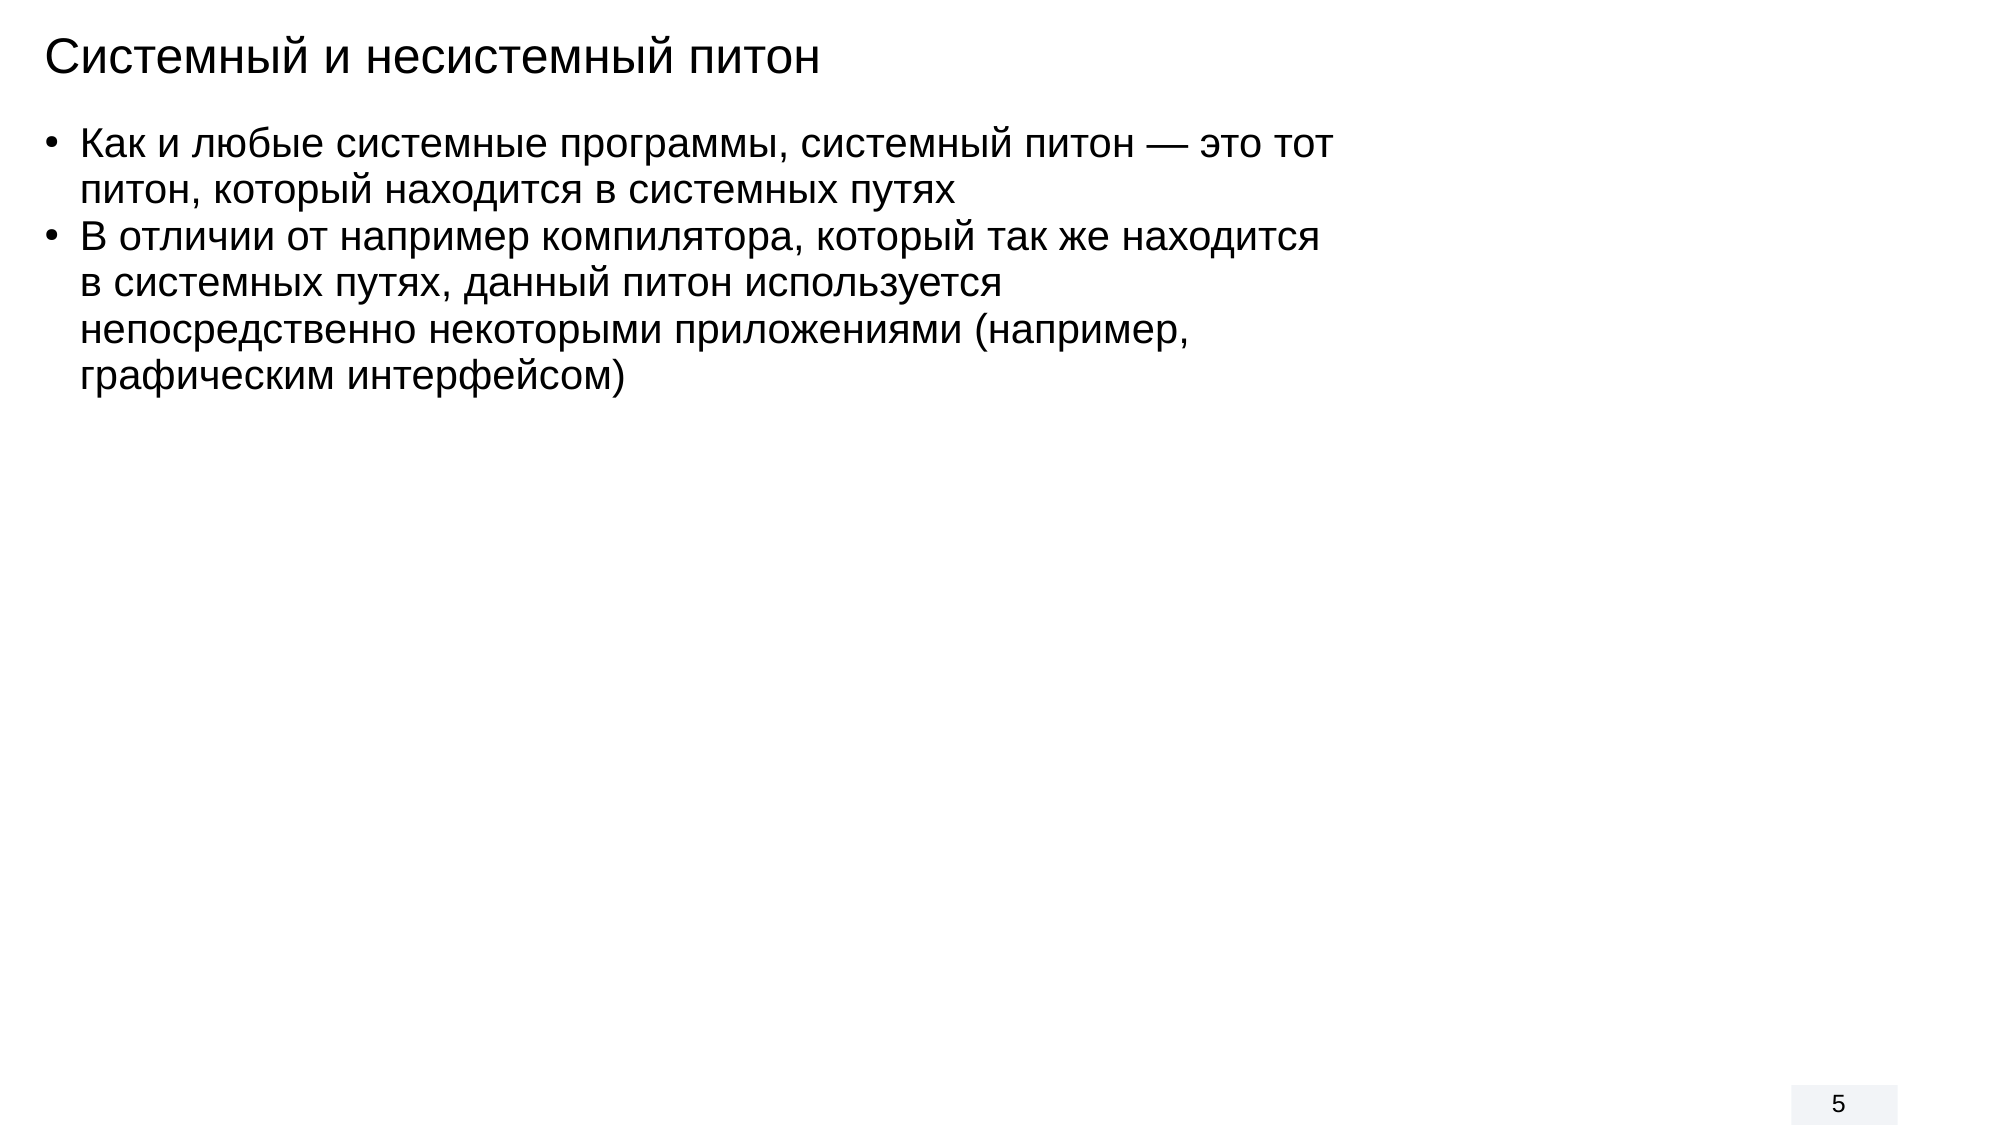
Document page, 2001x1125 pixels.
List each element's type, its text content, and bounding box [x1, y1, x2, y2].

text_box <number> [1817, 1082, 1961, 1125]
text_box Системный и несистемный питон [29, 21, 1595, 92]
text_box Как и любые системные программы, системный питон — это тот питон, который находится в системных путях В отличии от например компилятора, который так же находится в системных путях, данный питон используется непосредственно некоторыми приложениями (например, графическим интерфейсом) [29, 112, 1359, 562]
